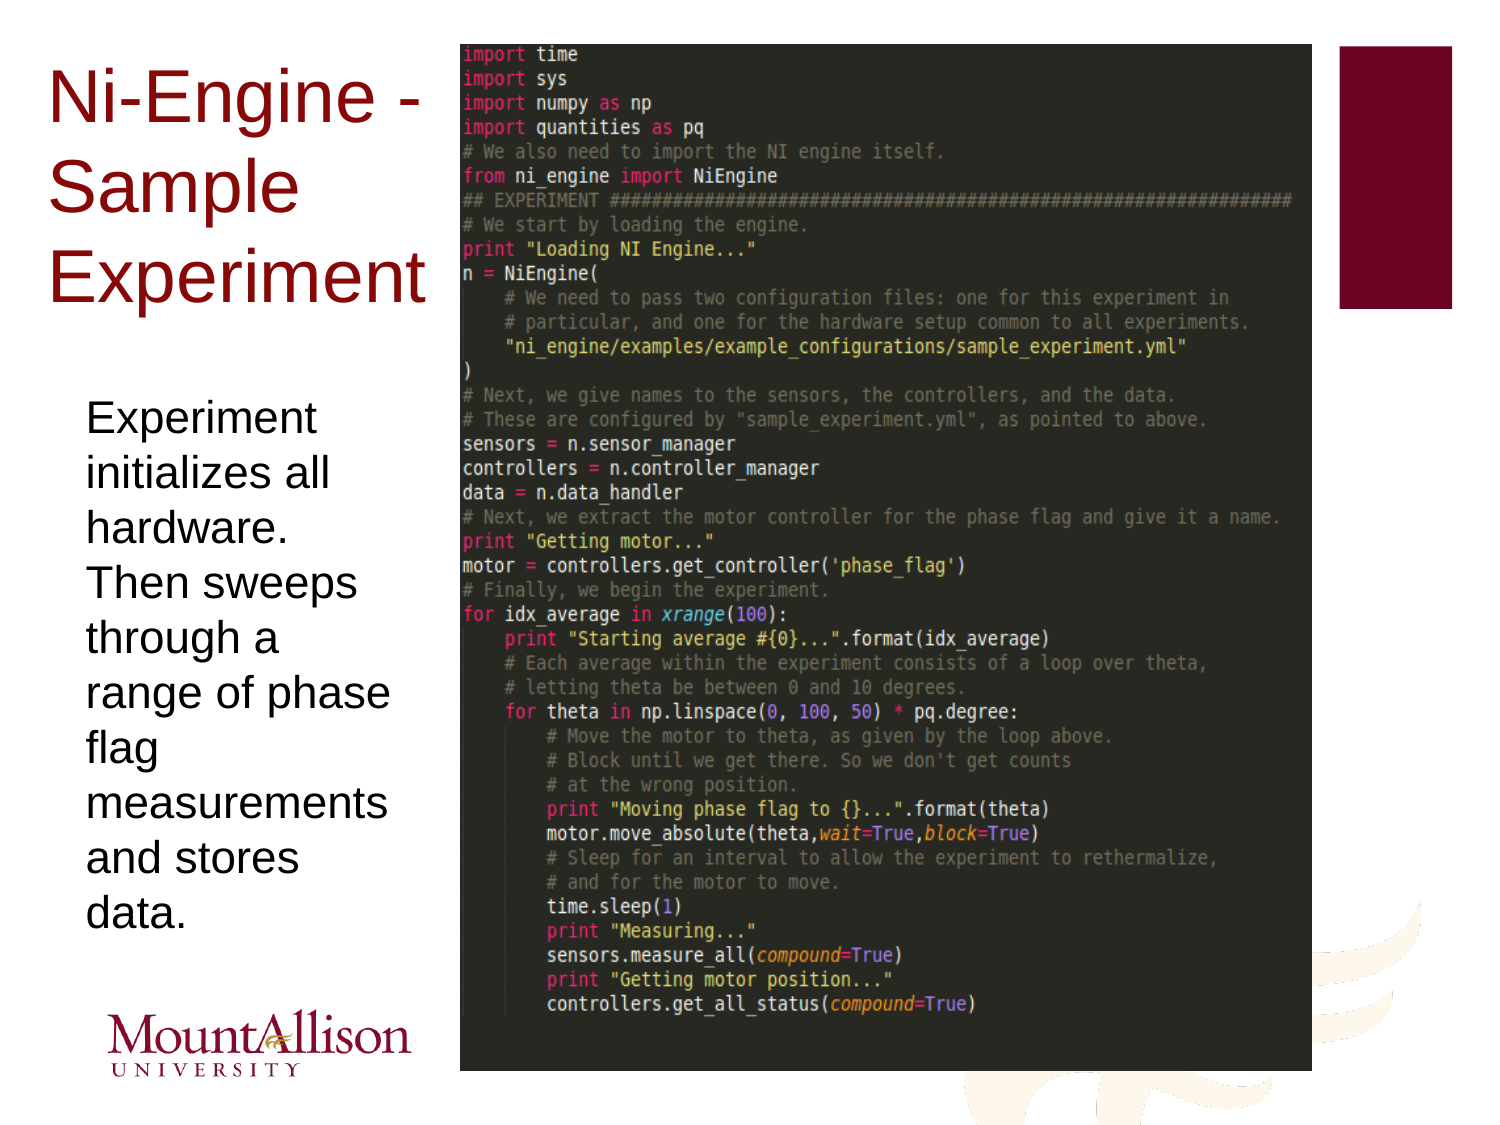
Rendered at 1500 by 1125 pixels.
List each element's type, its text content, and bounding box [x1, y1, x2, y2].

title Ni-Engine - Sample Experiment [47, 47, 433, 318]
text_box Experiment initializes all hardware. Then sweeps through a range of phase flag measurements and stores data. [70, 380, 414, 945]
picture [107, 44, 1423, 1125]
